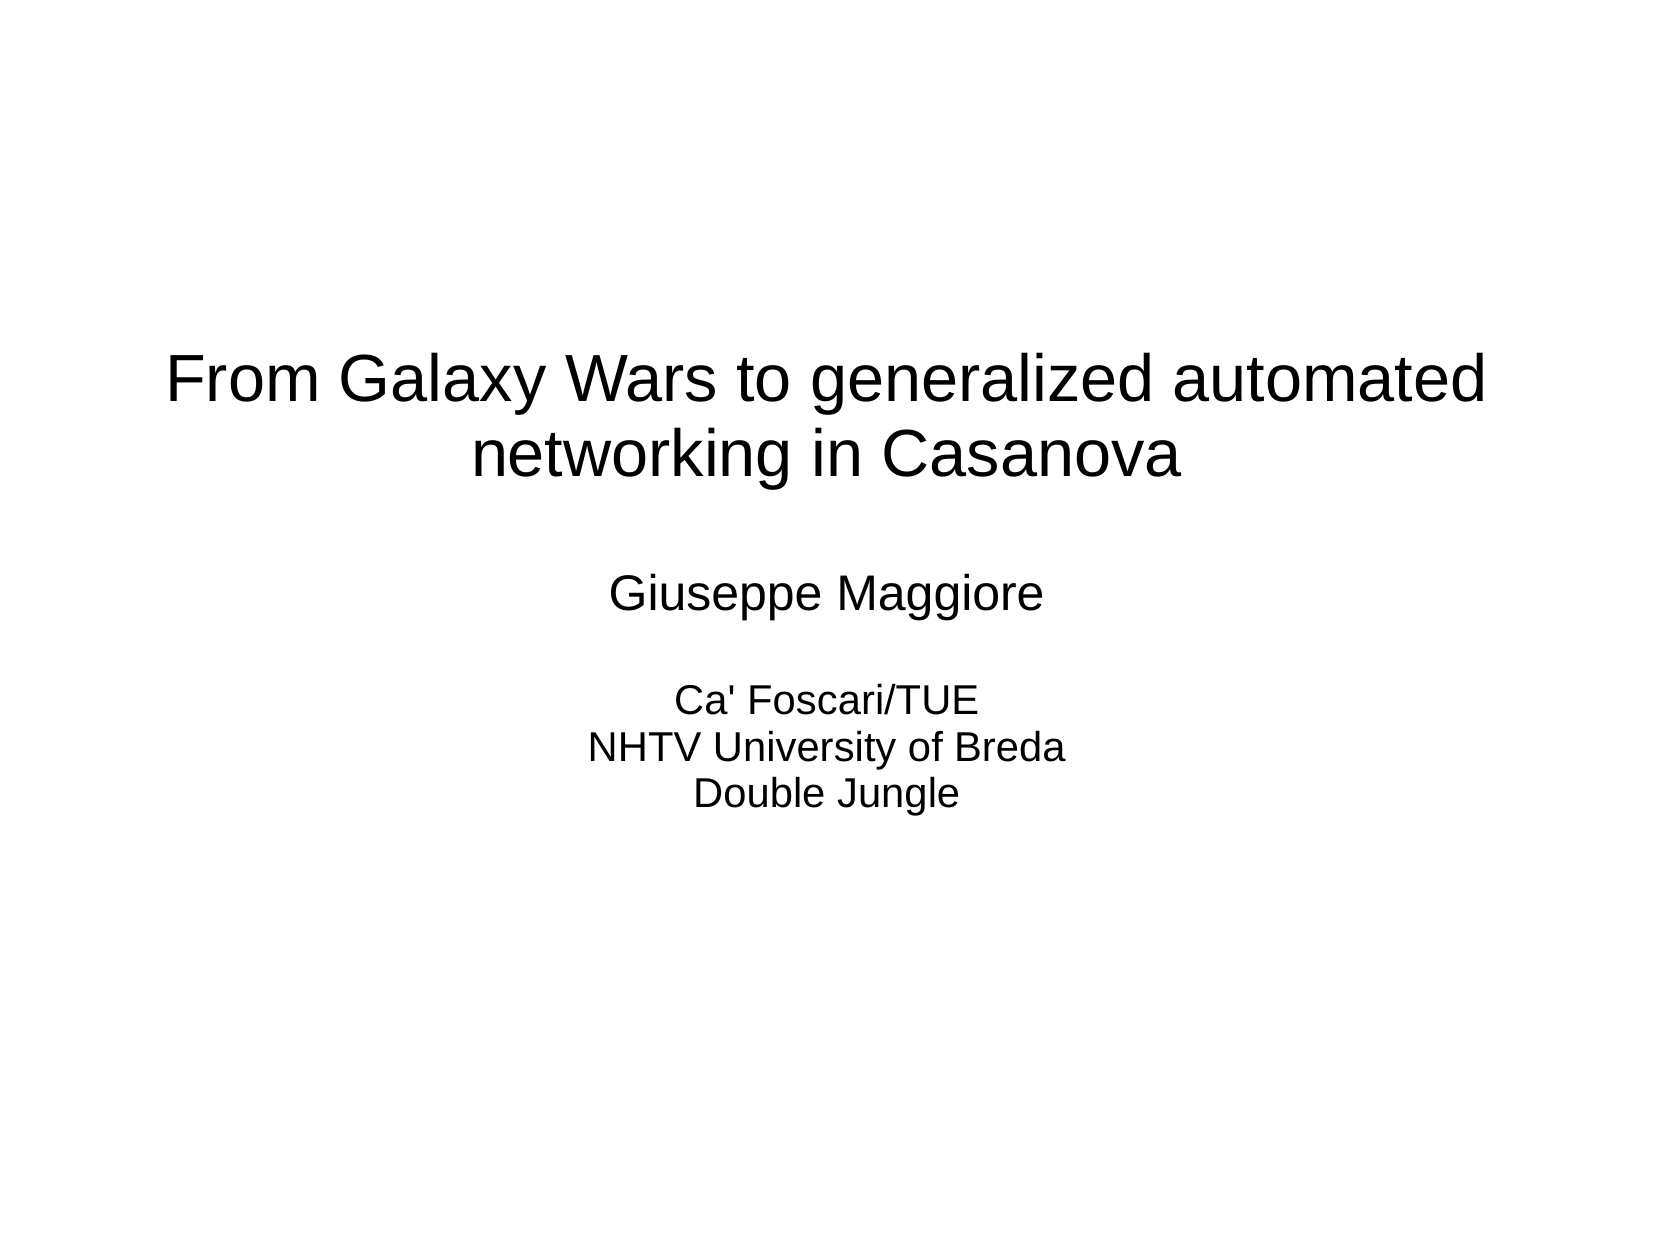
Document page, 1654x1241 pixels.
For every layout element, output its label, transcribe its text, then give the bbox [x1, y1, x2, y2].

subtitle From Galaxy Wars to generalized automated networking in Casanova Giuseppe Maggiore Ca' Foscari/TUE NHTV University of Breda Double Jungle [82, 49, 1571, 1109]
